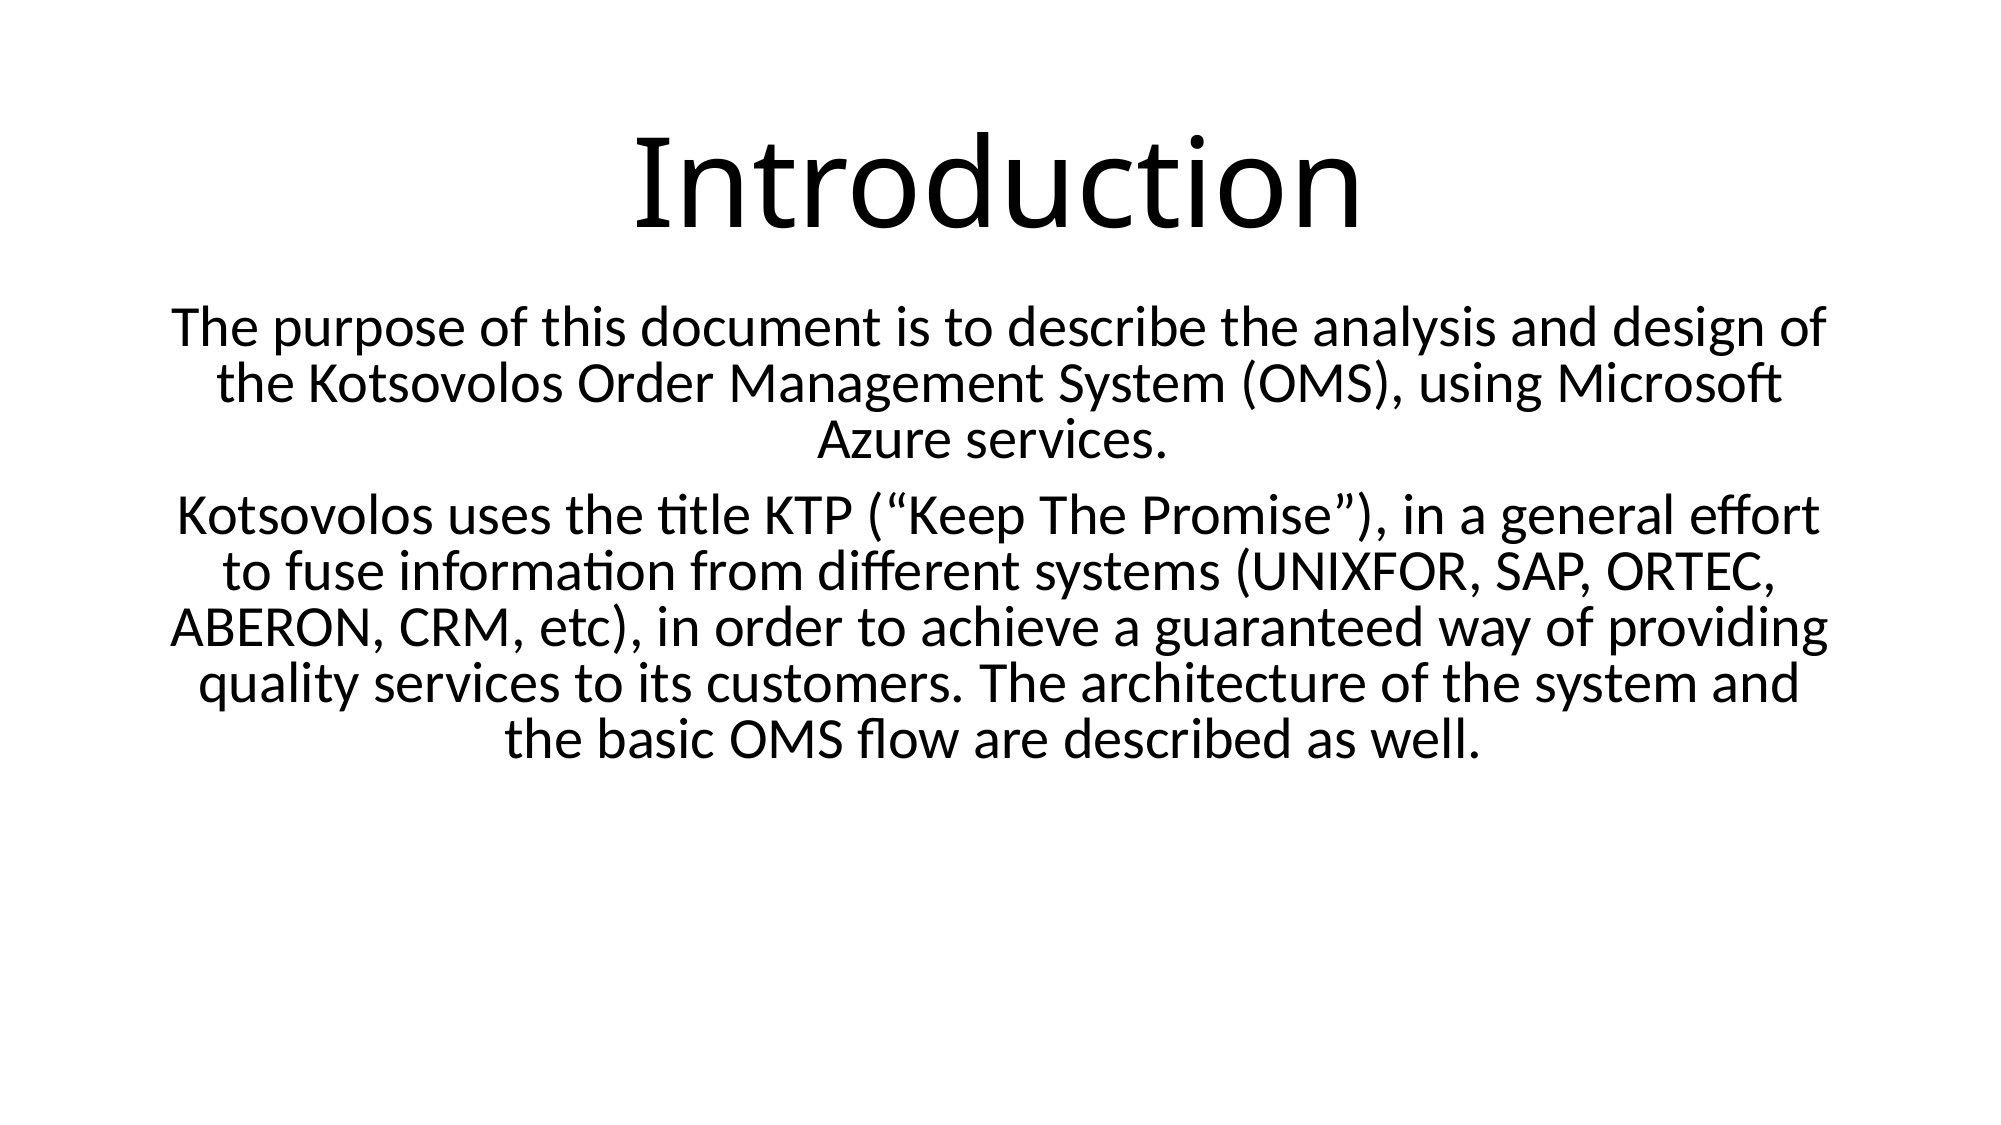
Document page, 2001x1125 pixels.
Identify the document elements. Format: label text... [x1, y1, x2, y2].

title Introduction [249, 97, 1750, 263]
subtitle The purpose of this document is to describe the analysis and design of the Kotsovolos Order Management System (OMS), using Microsoft Azure services. Kotsovolos uses the title KTP (“Keep The Promise”), in a general effort to fuse information from different systems (UNIXFOR, SAP, ORTEC, ABERON, CRM, etc), in order to achieve a guaranteed way of providing quality services to its customers. The architecture of the system and the basic OMS flow are described as well. [143, 294, 1857, 831]
